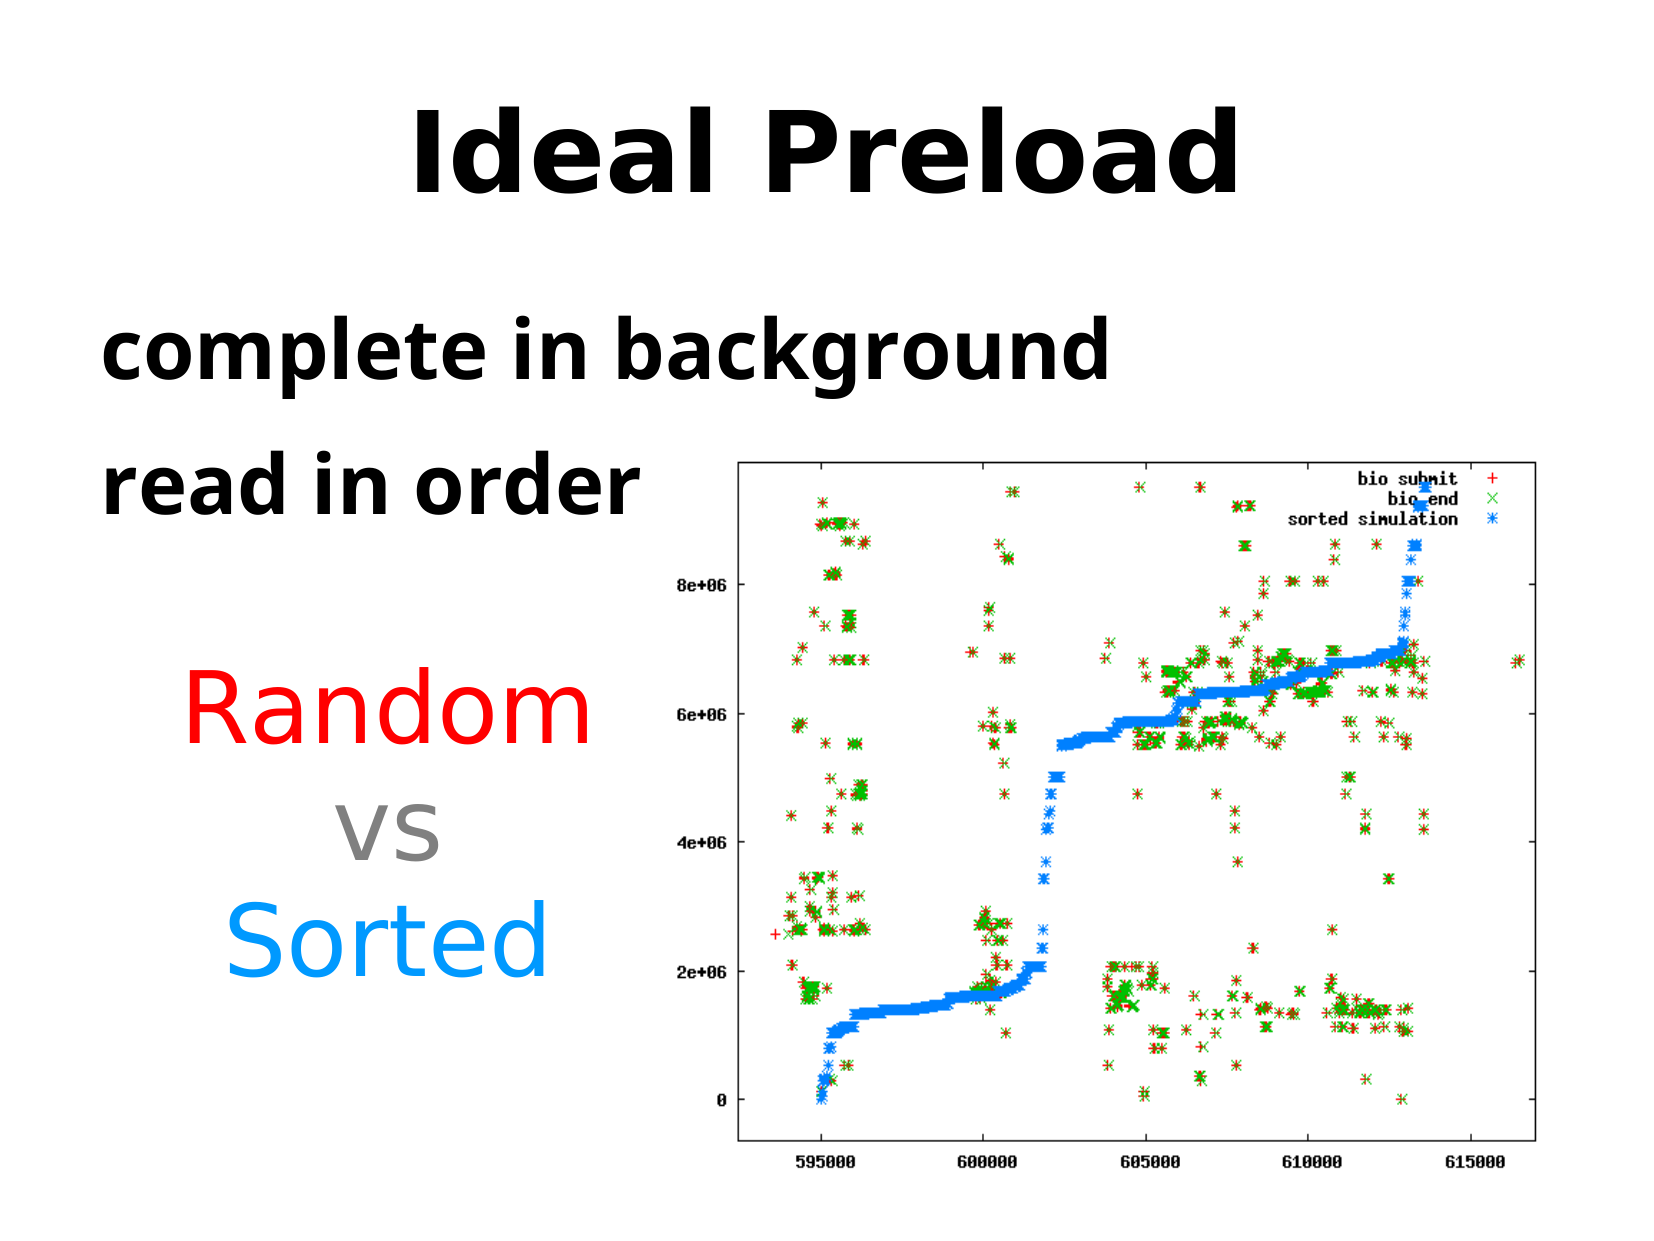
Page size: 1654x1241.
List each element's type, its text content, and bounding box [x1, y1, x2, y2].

list complete in background read in order [82, 290, 1571, 1109]
picture [649, 1109, 1565, 1182]
text_box Random vs Sorted [165, 643, 603, 1008]
title Ideal Preload [82, 49, 1571, 257]
